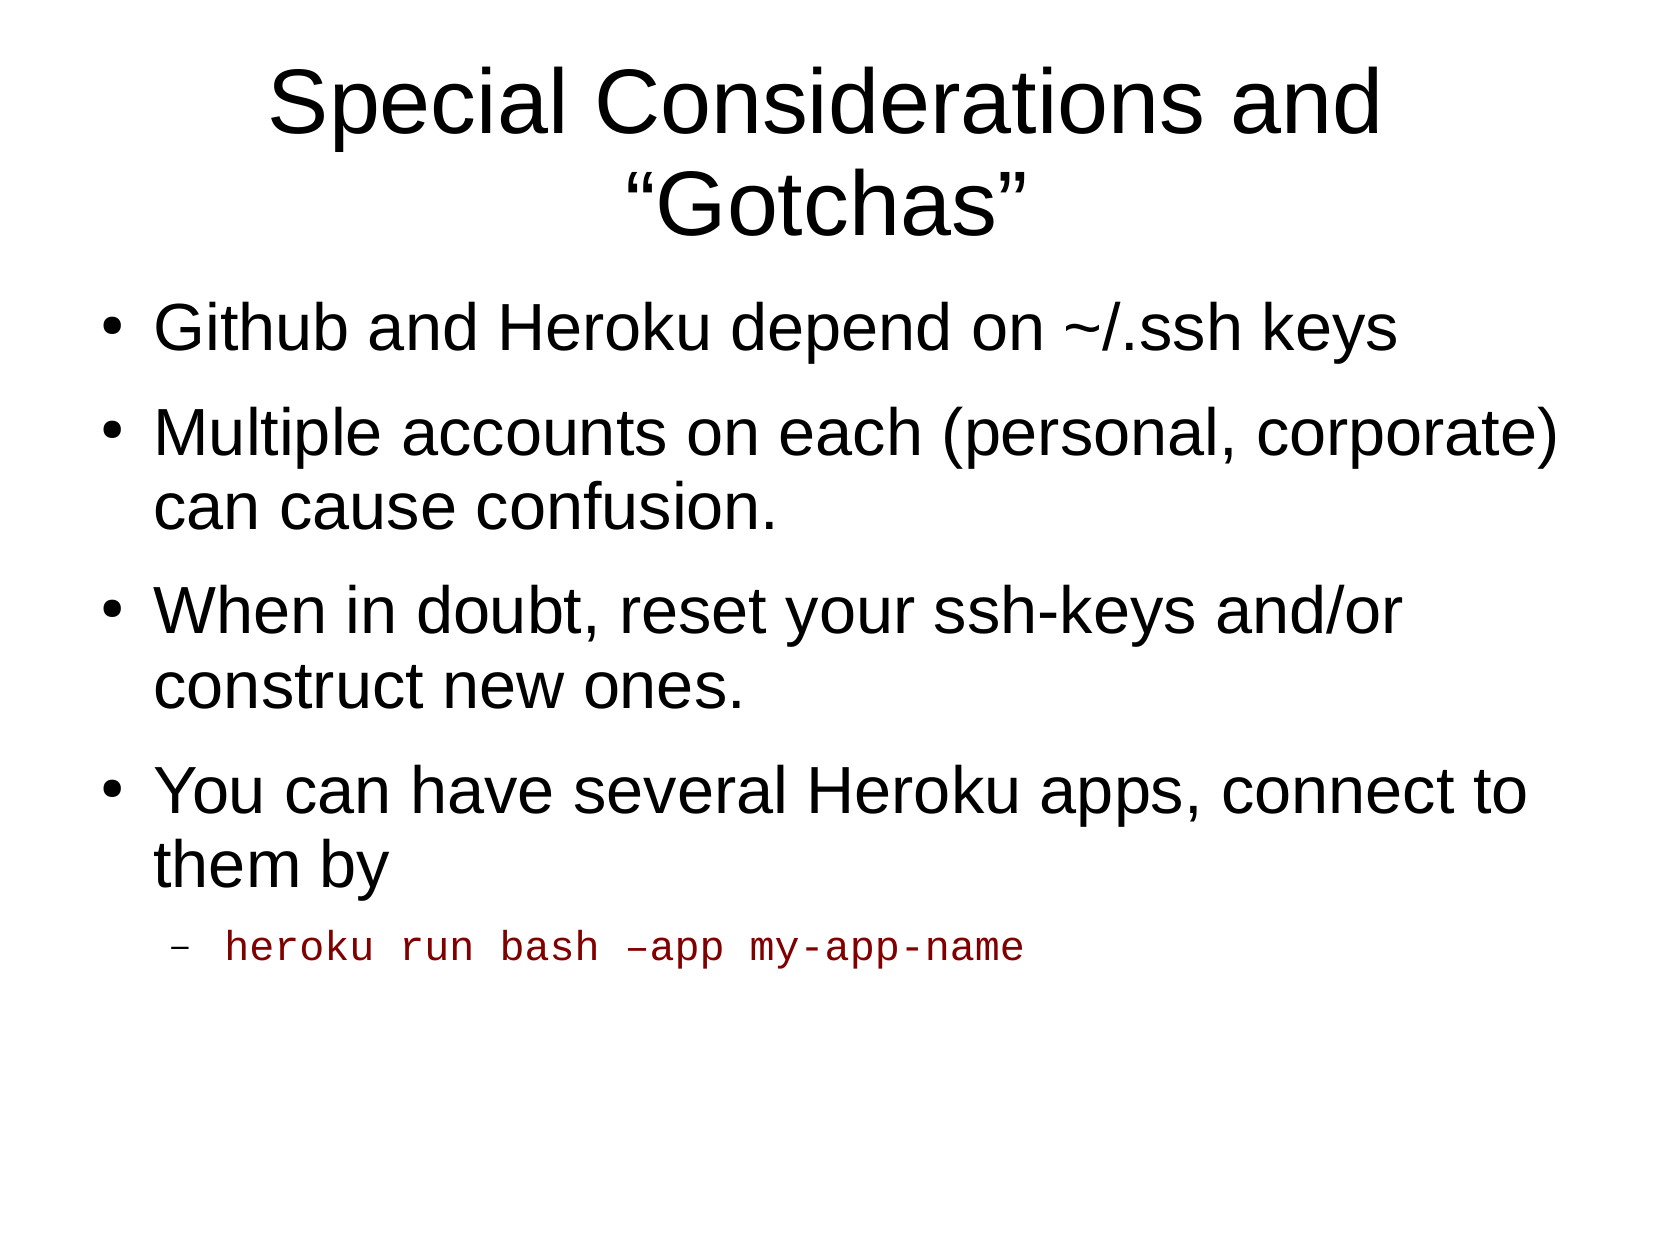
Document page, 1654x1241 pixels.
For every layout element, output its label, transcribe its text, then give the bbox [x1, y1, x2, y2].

title Special Considerations and “Gotchas” [82, 49, 1571, 257]
list Github and Heroku depend on ~/.ssh keys Multiple accounts on each (personal, corporate) can cause confusion. When in doubt, reset your ssh-keys and/or construct new ones. You can have several Heroku apps, connect to them by heroku run bash –app my-app-name [82, 290, 1571, 1010]
